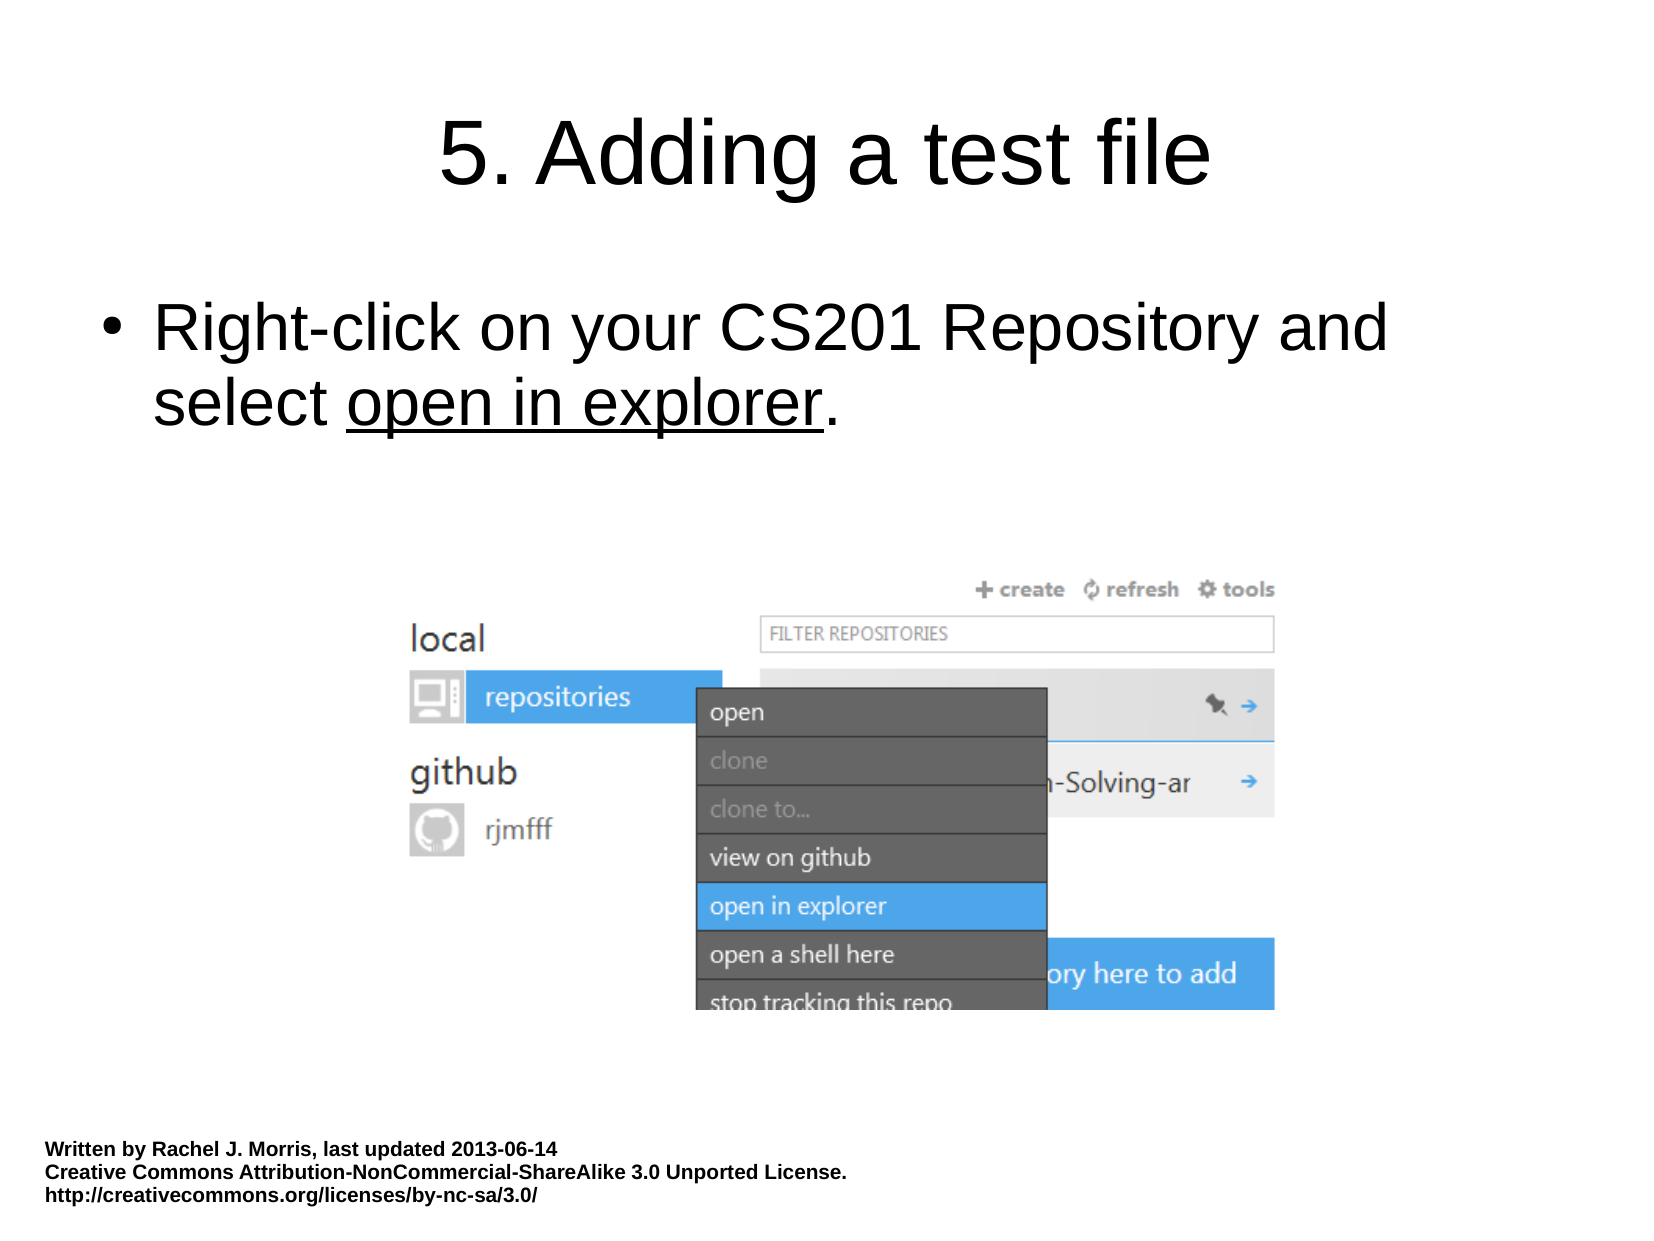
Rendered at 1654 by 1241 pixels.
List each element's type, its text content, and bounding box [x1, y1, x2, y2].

picture [388, 550, 1278, 1010]
title 5. Adding a test file [82, 49, 1571, 257]
list Right-click on your CS201 Repository and select open in explorer. [82, 290, 1538, 1010]
